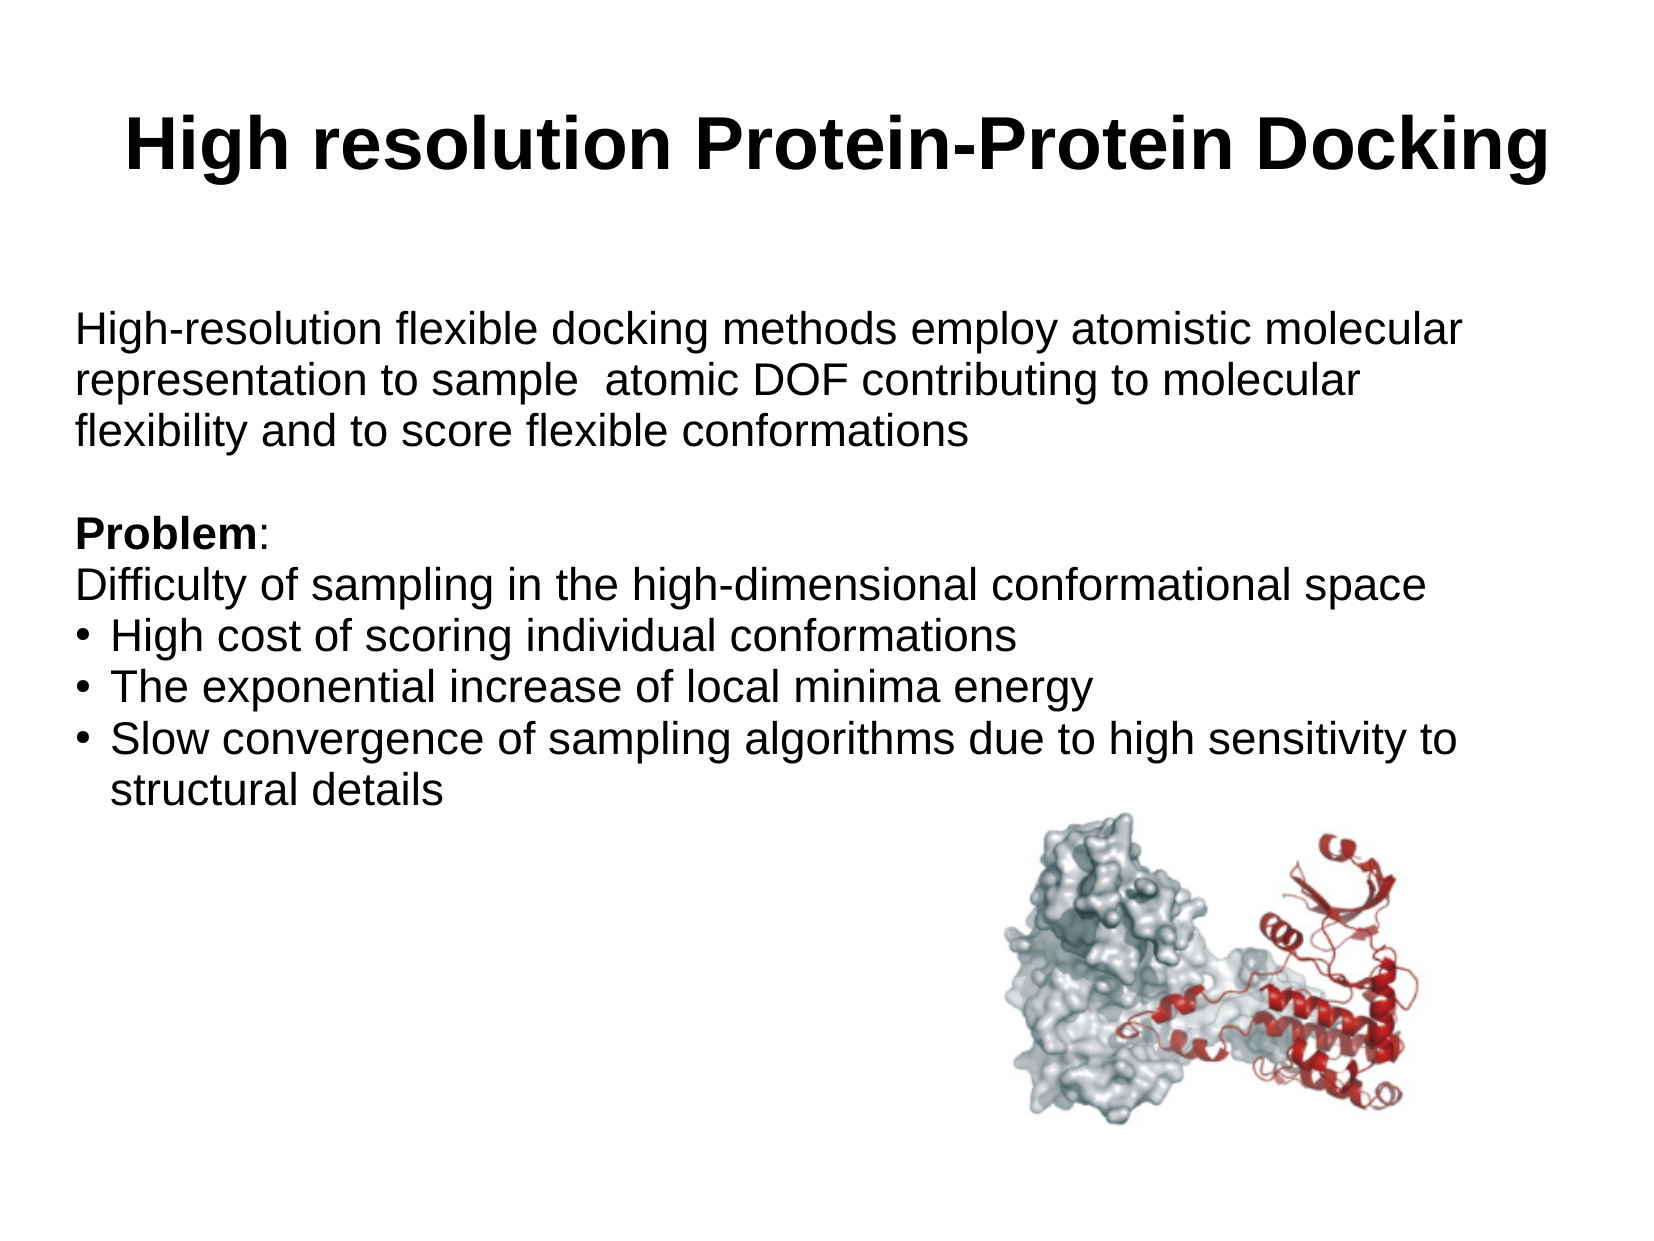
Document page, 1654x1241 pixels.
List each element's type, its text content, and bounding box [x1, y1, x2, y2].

text_box High resolution Protein-Protein Docking [82, 94, 1595, 278]
text_box High-resolution flexible docking methods employ atomistic molecular representation to sample atomic DOF contributing to molecular flexibility and to score flexible conformations Problem: Difficulty of sampling in the high-dimensional conformational space High cost of scoring individual conformations The exponential increase of local minima energy Slow convergence of sampling algorithms due to high sensitivity to structural details [60, 295, 1524, 822]
picture [992, 811, 1430, 1146]
